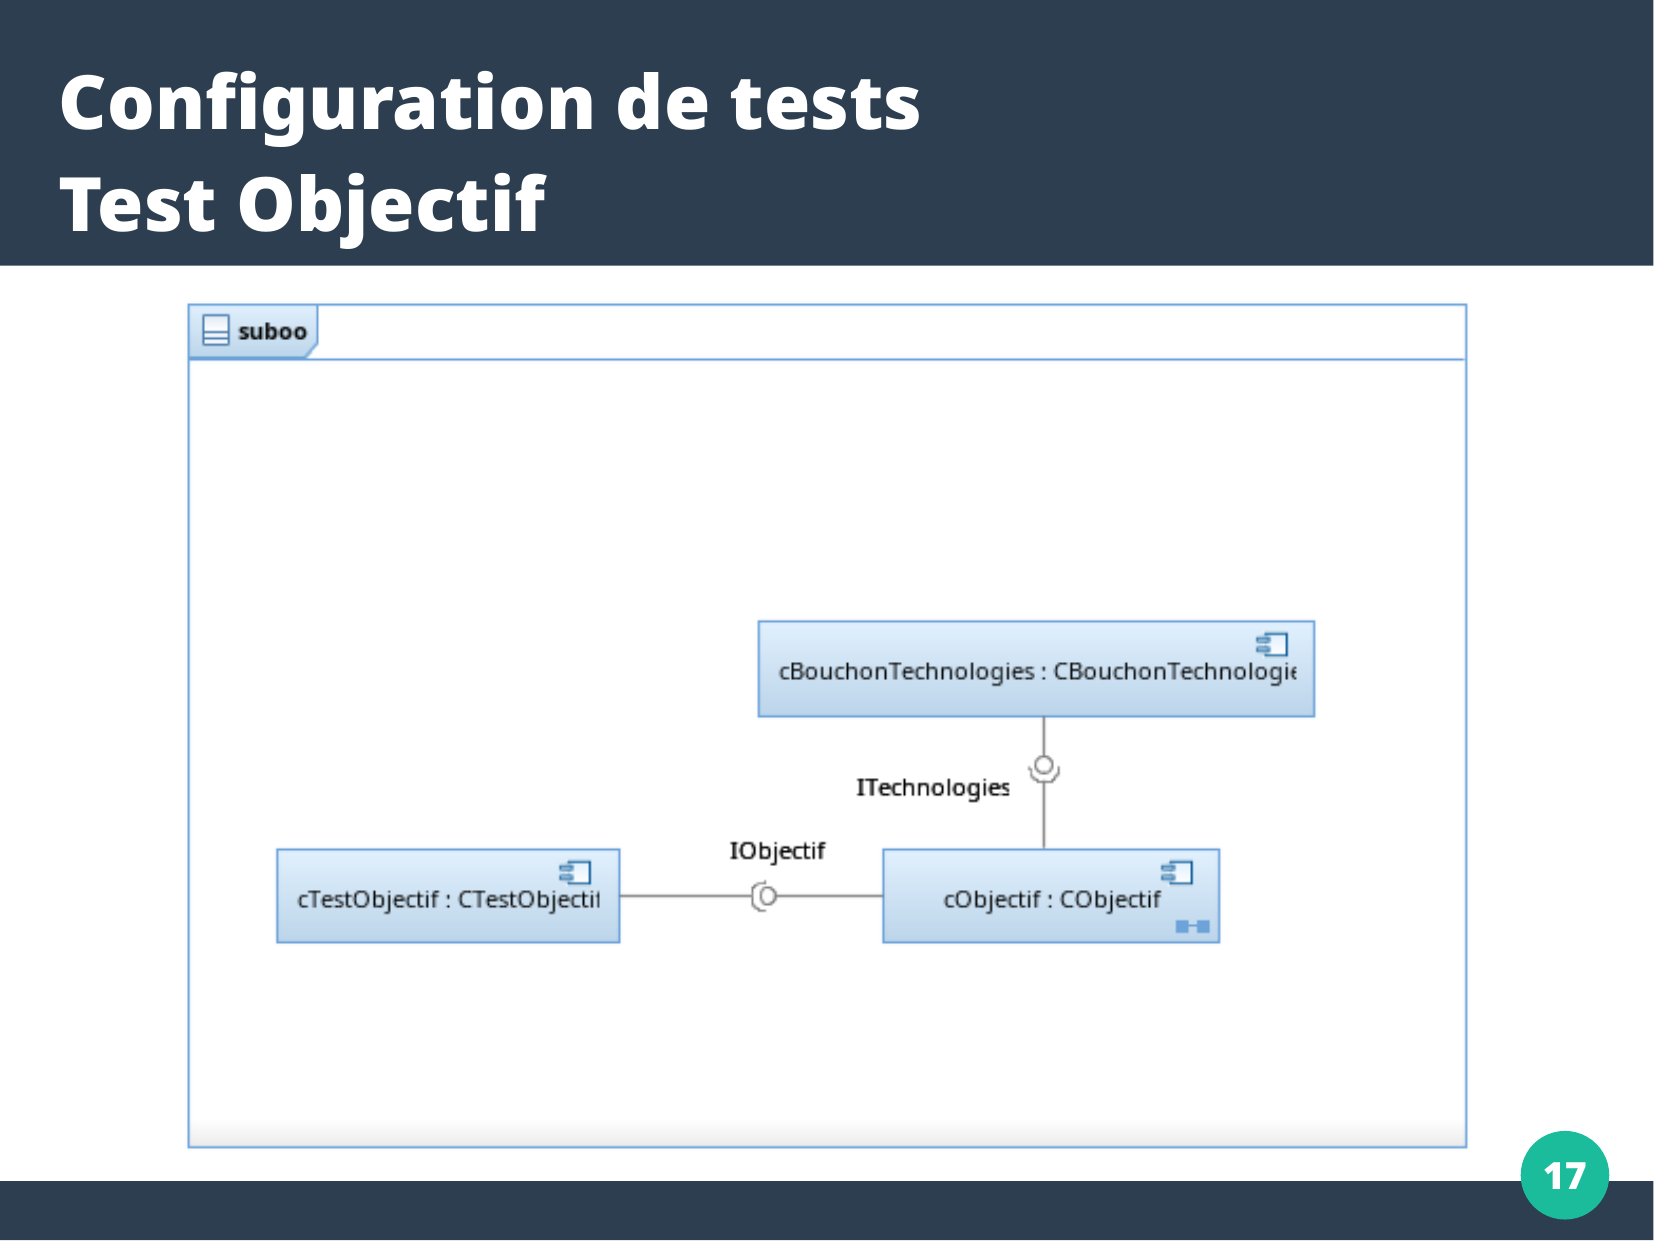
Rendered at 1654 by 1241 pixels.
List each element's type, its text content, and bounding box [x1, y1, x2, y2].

picture [167, 283, 1489, 1170]
title Configuration de tests Test Objectif [59, 49, 1595, 207]
